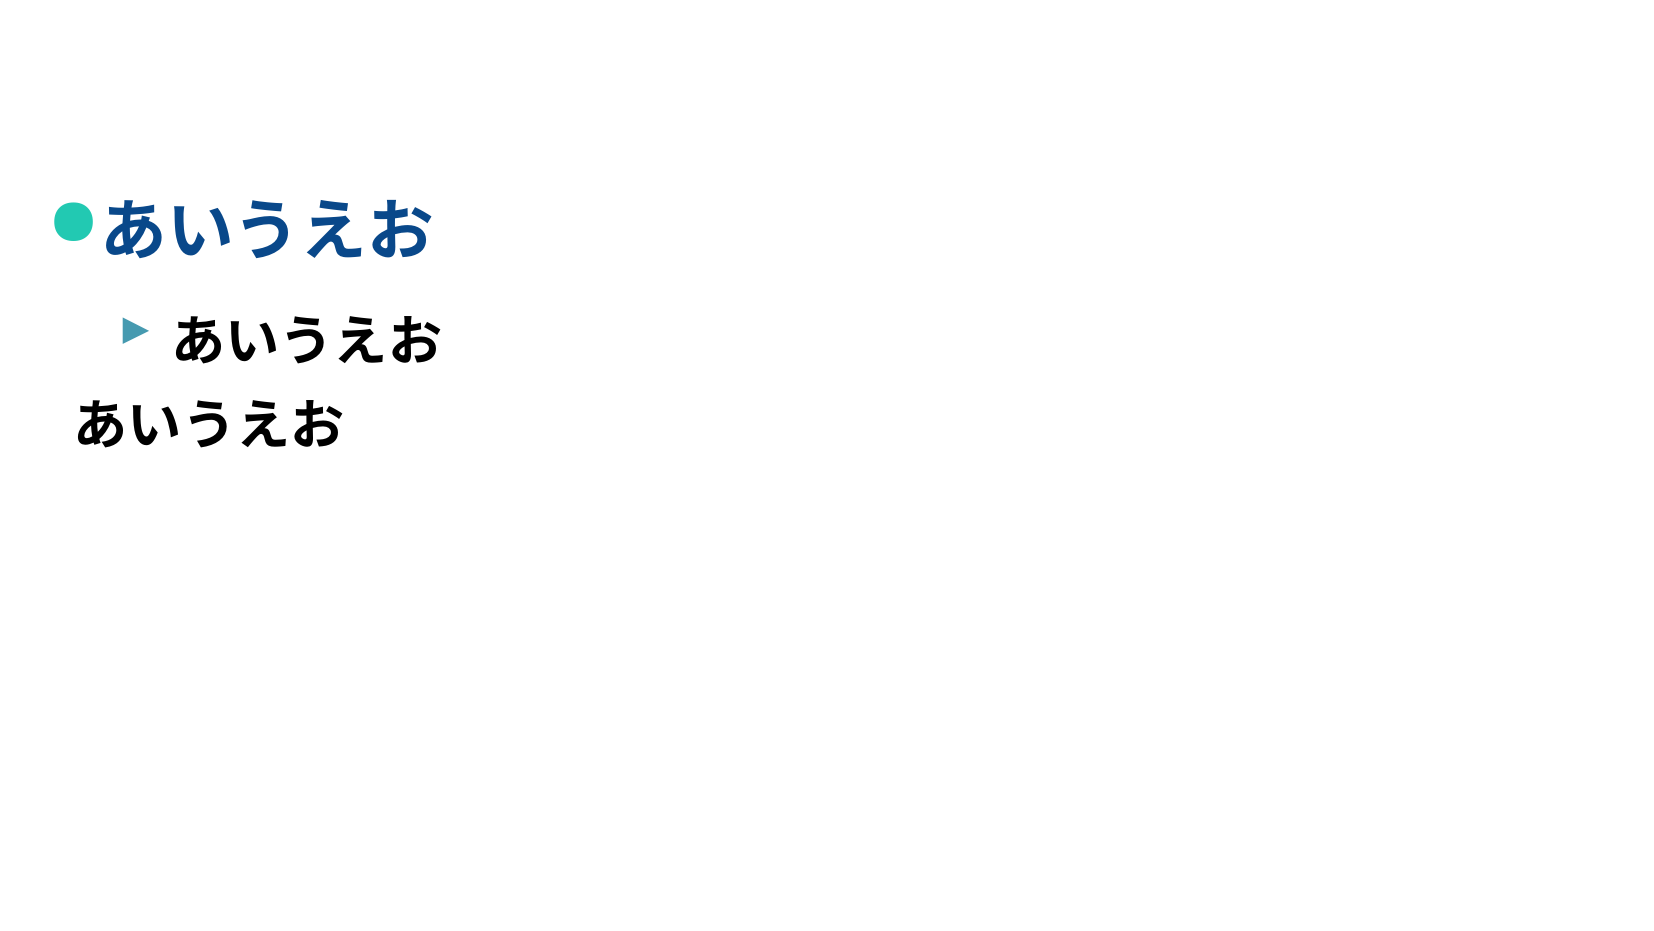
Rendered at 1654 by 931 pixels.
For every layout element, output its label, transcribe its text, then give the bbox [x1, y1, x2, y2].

text_box あいうえお [59, 373, 1625, 443]
list あいうえお あいうえお [29, 177, 1625, 384]
